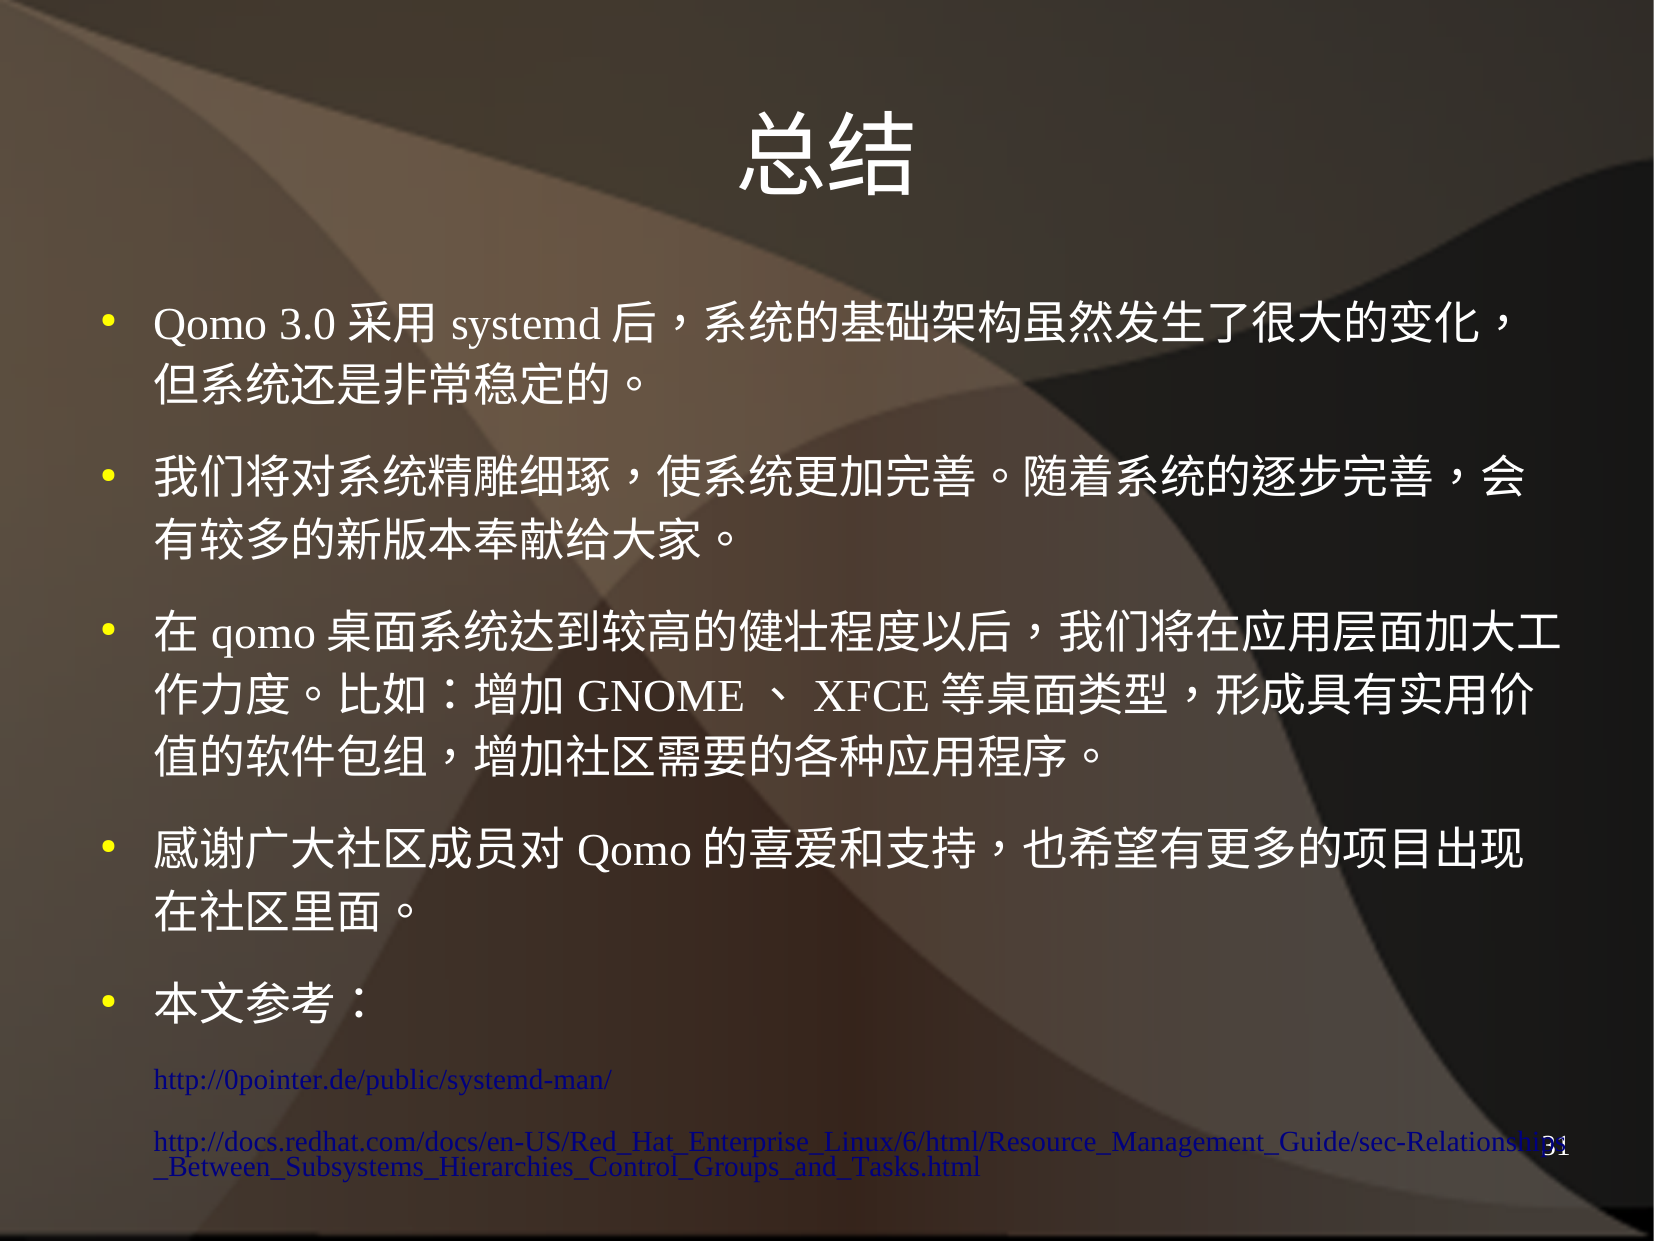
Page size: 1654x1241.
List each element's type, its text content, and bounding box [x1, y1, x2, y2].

list Qomo 3.0采用systemd后，系统的基础架构虽然发生了很大的变化，但系统还是非常稳定的。 我们将对系统精雕细琢，使系统更加完善。随着系统的逐步完善，会有较多的新版本奉献给大家。 在qomo桌面系统达到较高的健壮程度以后，我们将在应用层面加大工作力度。比如：增加GNOME、XFCE等桌面类型，形成具有实用价值的软件包组，增加社区需要的各种应用程序。 感谢广大社区成员对Qomo的喜爱和支持，也希望有更多的项目出现在社区里面。 本文参考： http://0pointer.de/public/systemd-man/ http://docs.redhat.com/docs/en-US/Red_Hat_Enterprise_Linux/6/html/Resource_Management_Guide/sec-Relationships_Between_Subsystems_Hierarchies_Control_Groups_and_Tasks.html [82, 290, 1571, 1162]
title 总结 [82, 49, 1571, 257]
picture [0, 0, 1654, 1241]
